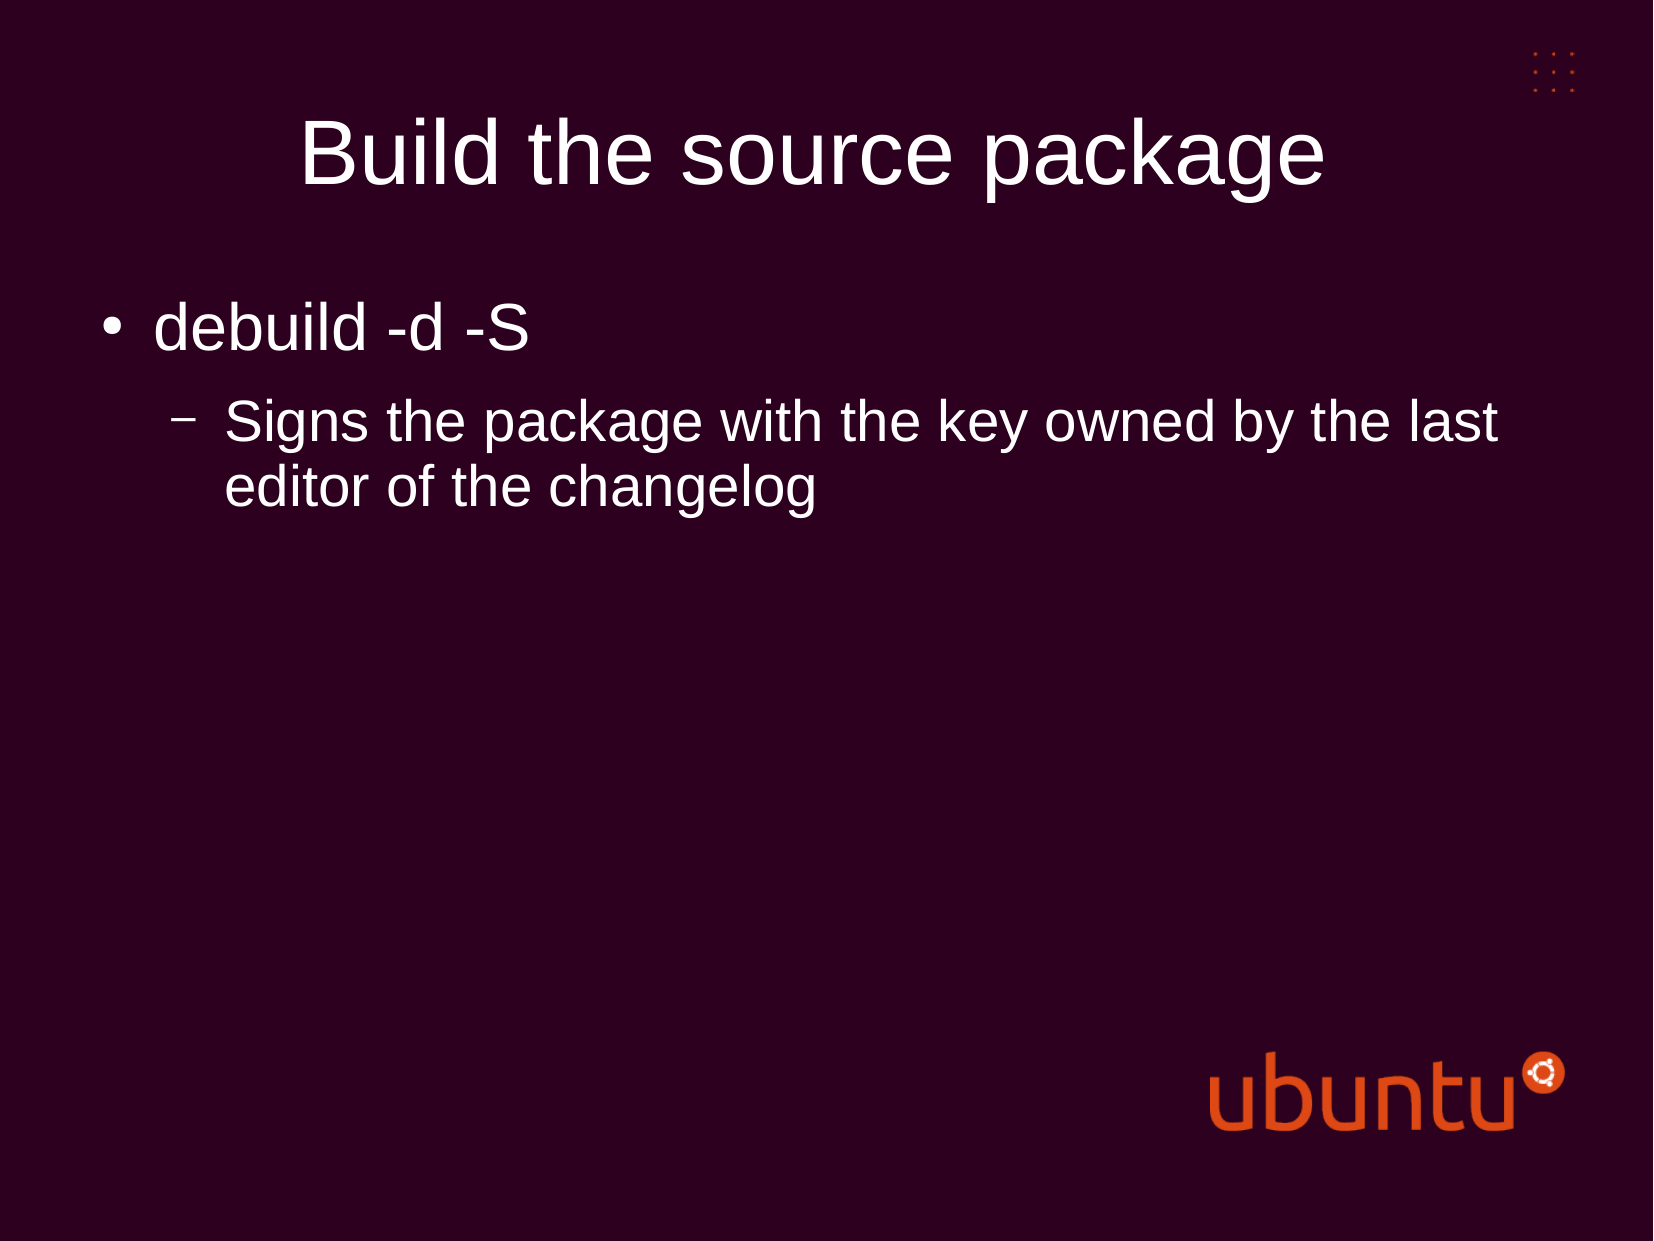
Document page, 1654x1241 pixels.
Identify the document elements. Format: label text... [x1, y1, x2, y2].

picture [1571, 49, 1575, 94]
list debuild -d -S Signs the package with the key owned by the last editor of the changelog [82, 290, 1571, 1010]
title Build the source package [82, 49, 1571, 257]
picture [1121, 960, 1653, 1223]
